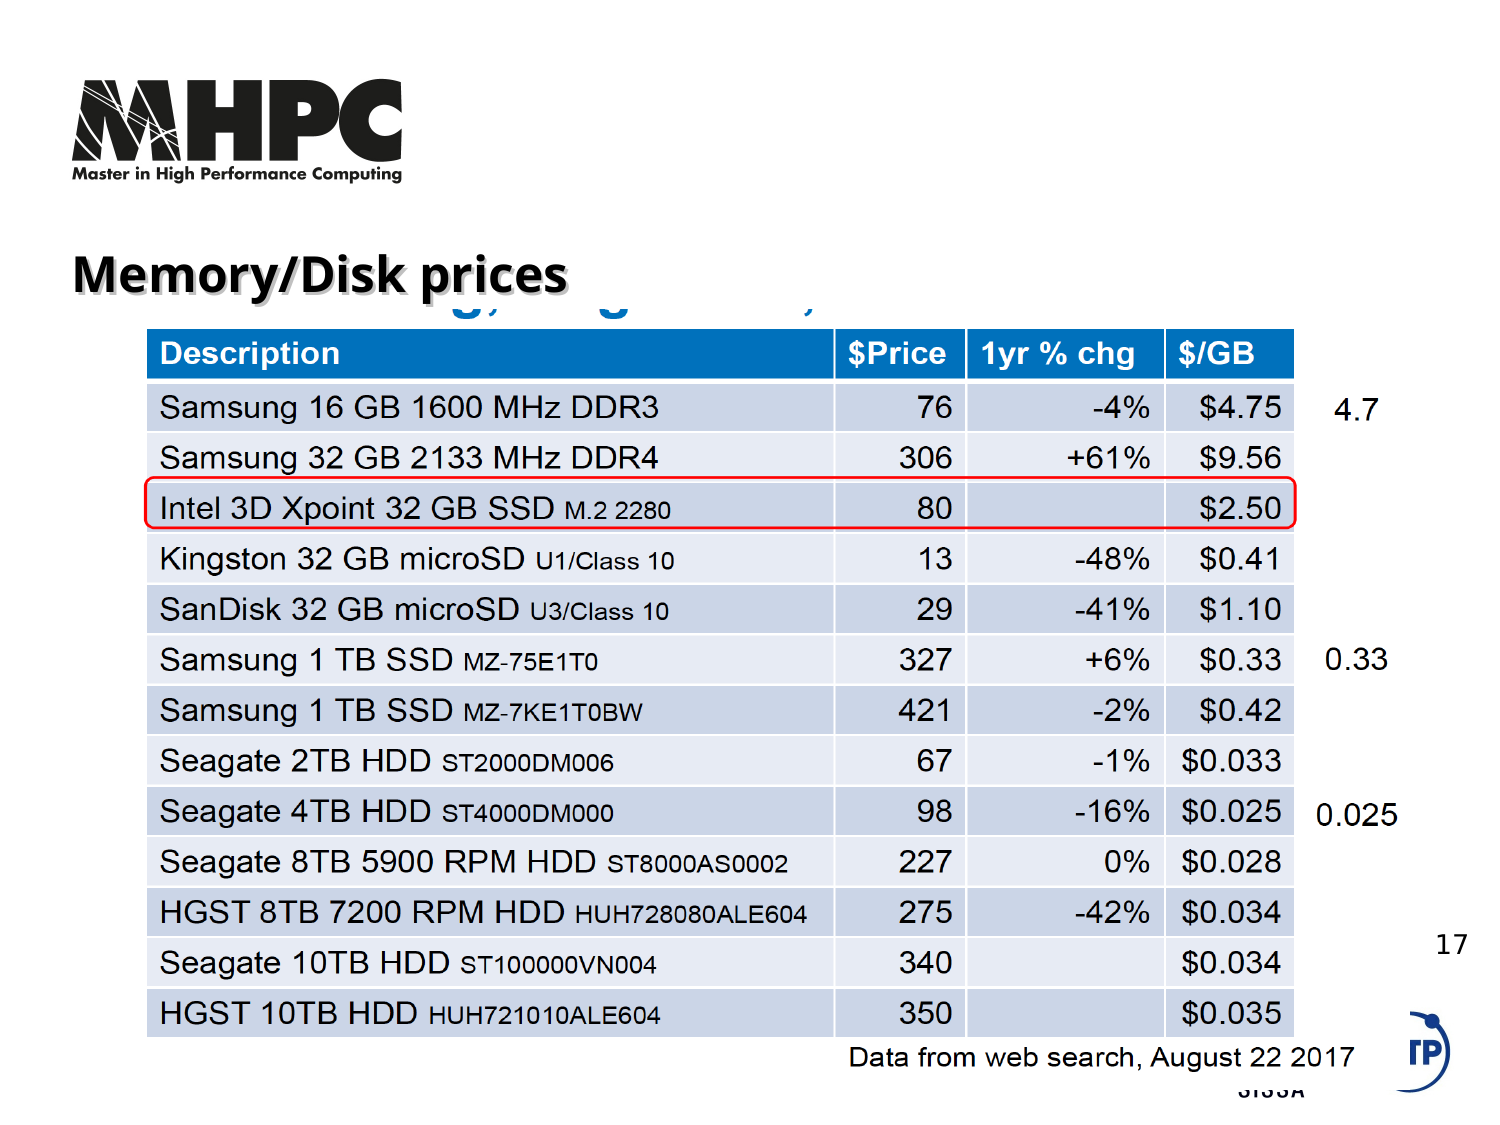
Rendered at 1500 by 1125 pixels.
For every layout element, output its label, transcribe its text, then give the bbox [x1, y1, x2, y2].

picture [13, 10, 1500, 1125]
title Memory/Disk prices [71, 179, 1293, 368]
